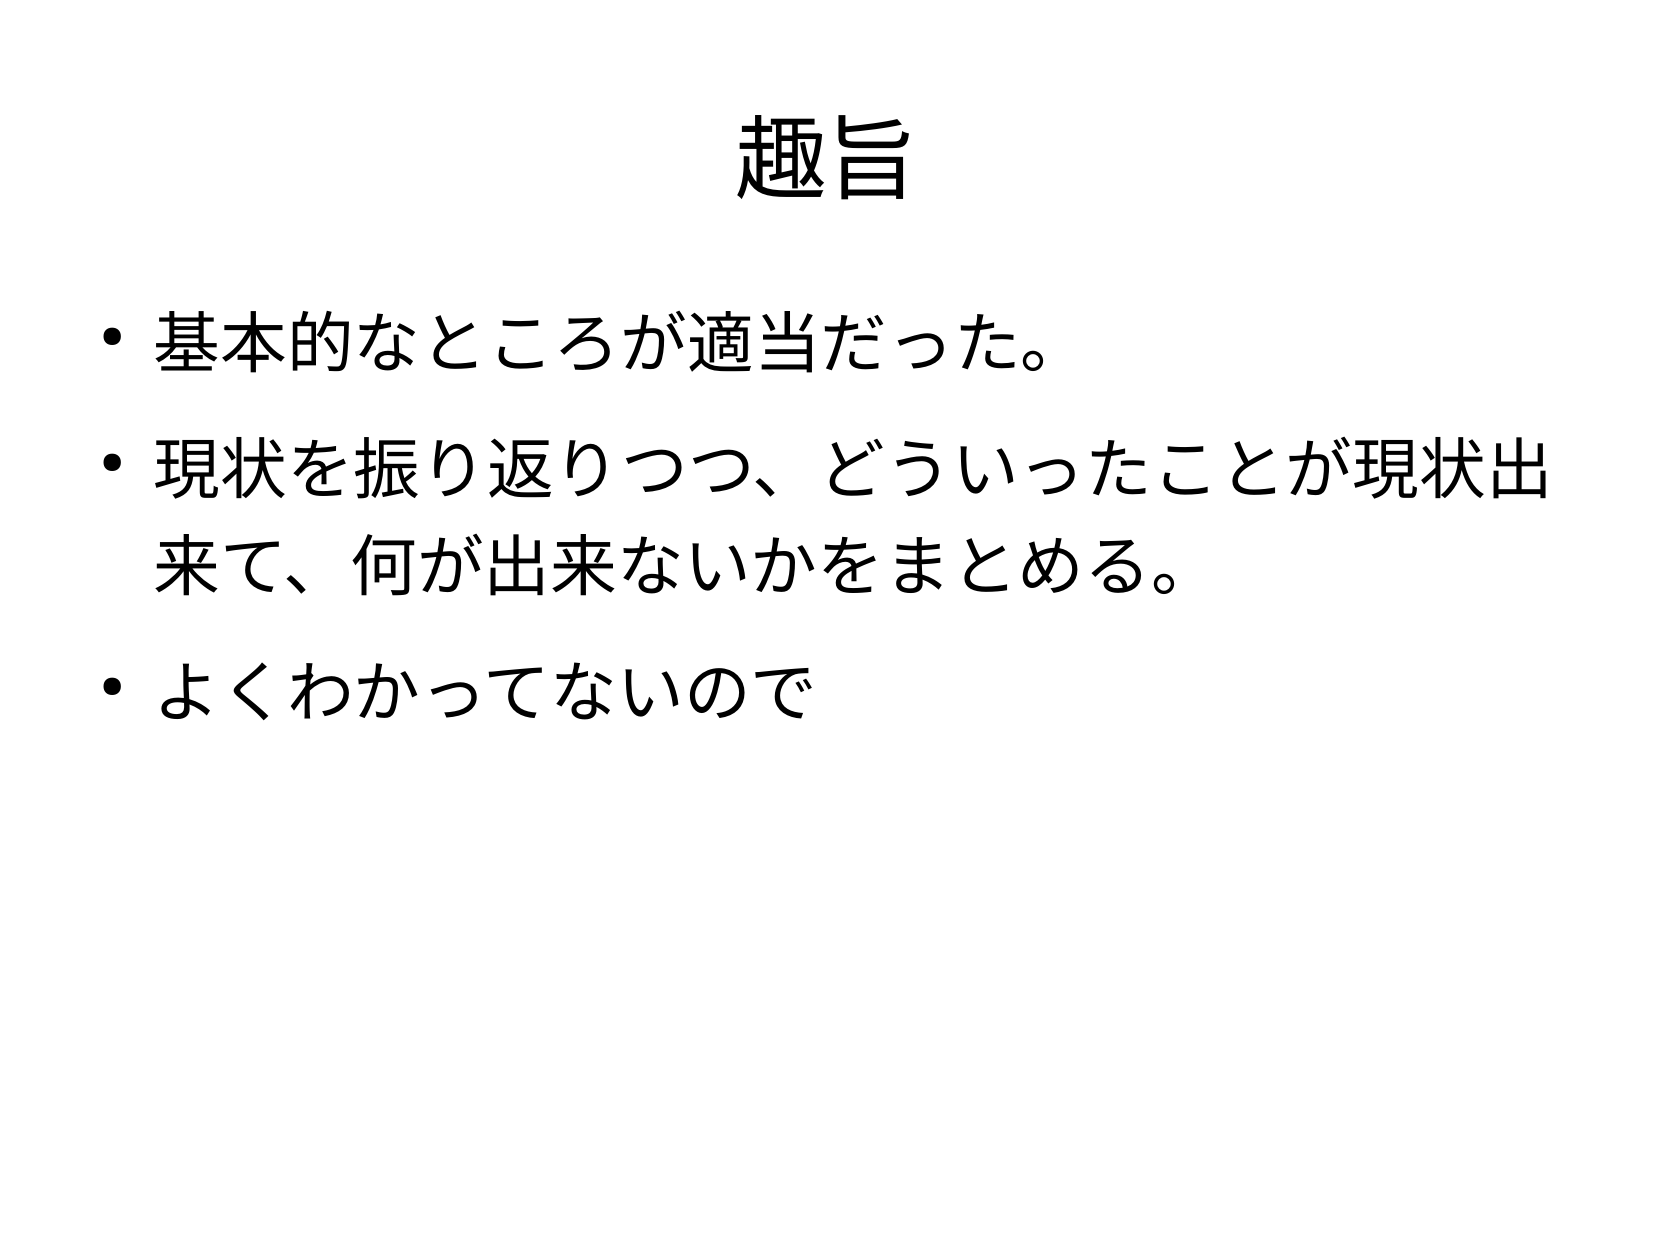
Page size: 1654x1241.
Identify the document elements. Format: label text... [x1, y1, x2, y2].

title 趣旨 [82, 49, 1571, 257]
list 基本的なところが適当だった。 現状を振り返りつつ、どういったことが現状出来て、何が出来ないかをまとめる。 よくわかってないので [82, 290, 1571, 1010]
